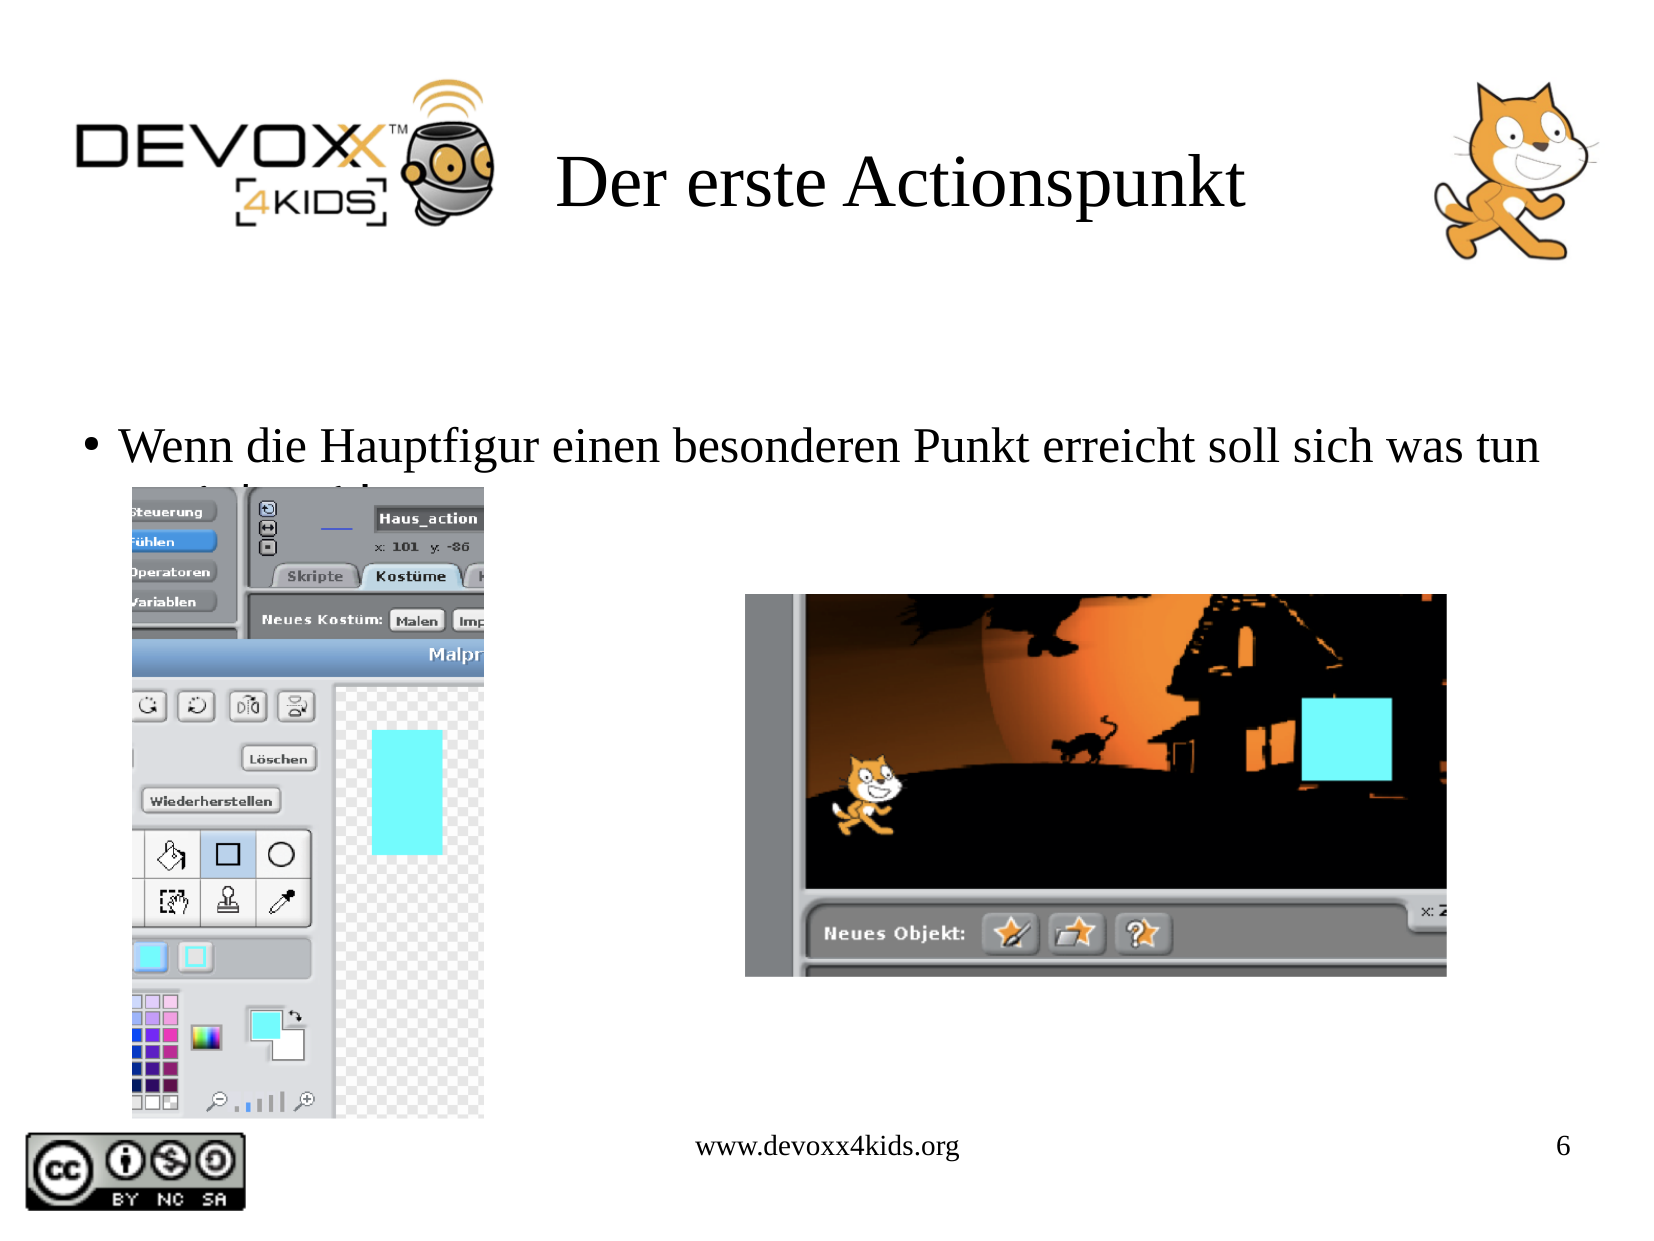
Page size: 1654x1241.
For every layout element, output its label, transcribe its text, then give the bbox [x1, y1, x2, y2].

subtitle Wenn die Hauptfigur einen besonderen Punkt erreicht soll sich was tun [82, 290, 1571, 1109]
picture [744, 594, 1453, 981]
title Der erste Actionspunkt [555, 78, 1347, 284]
picture [129, 484, 485, 1119]
picture [35, 58, 511, 255]
picture [1431, 54, 1607, 272]
picture [14, 1121, 249, 1212]
